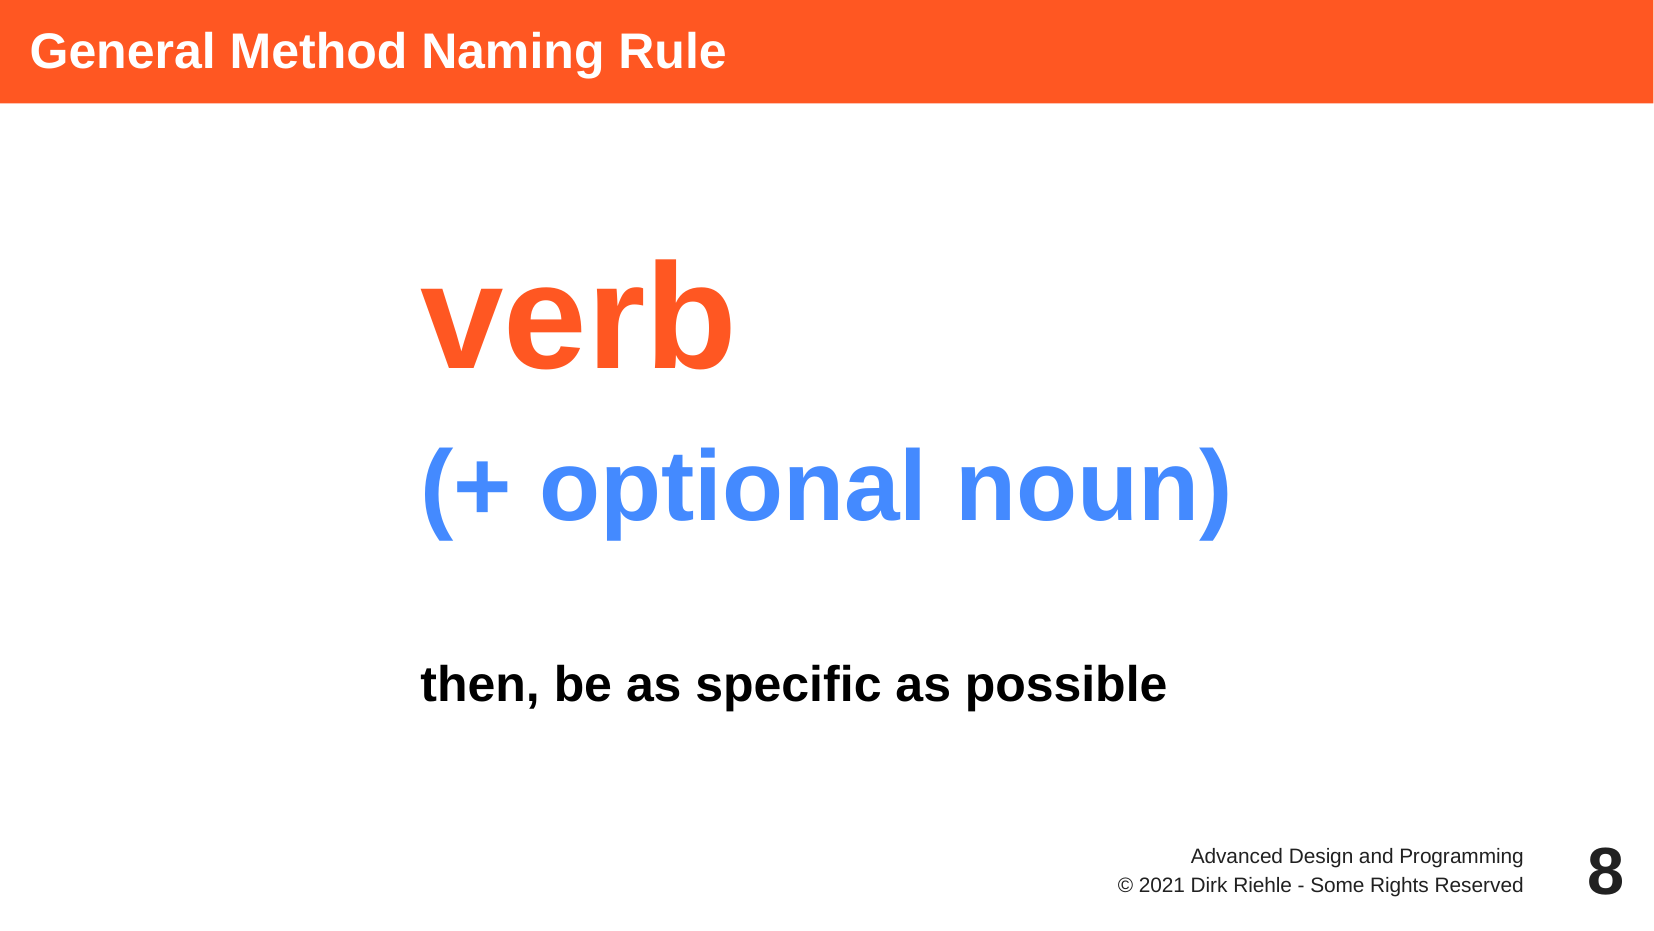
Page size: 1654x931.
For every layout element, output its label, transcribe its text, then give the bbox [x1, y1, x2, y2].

subtitle verb (+ optional noun) then, be as specific as possible [29, 132, 1625, 813]
title General Method Naming Rule [0, 0, 1654, 104]
